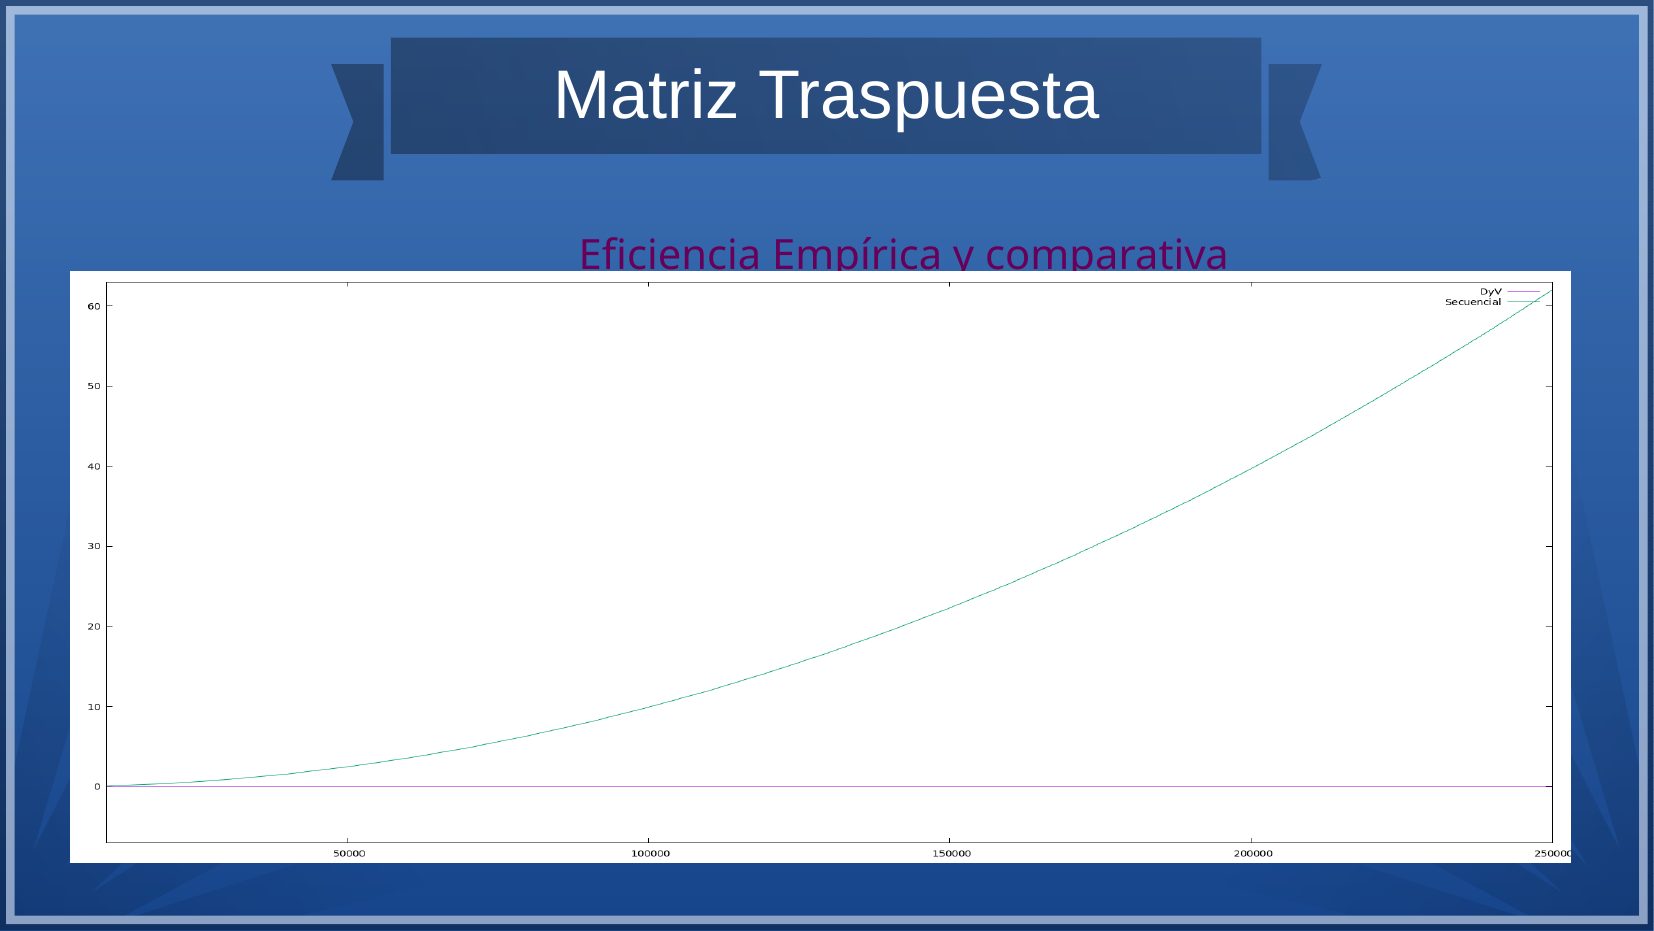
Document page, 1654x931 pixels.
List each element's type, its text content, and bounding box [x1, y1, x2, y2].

list Eficiencia Empírica y comparativa [82, 224, 1571, 271]
picture [70, 271, 1571, 863]
title Matriz Traspuesta [389, 35, 1264, 154]
